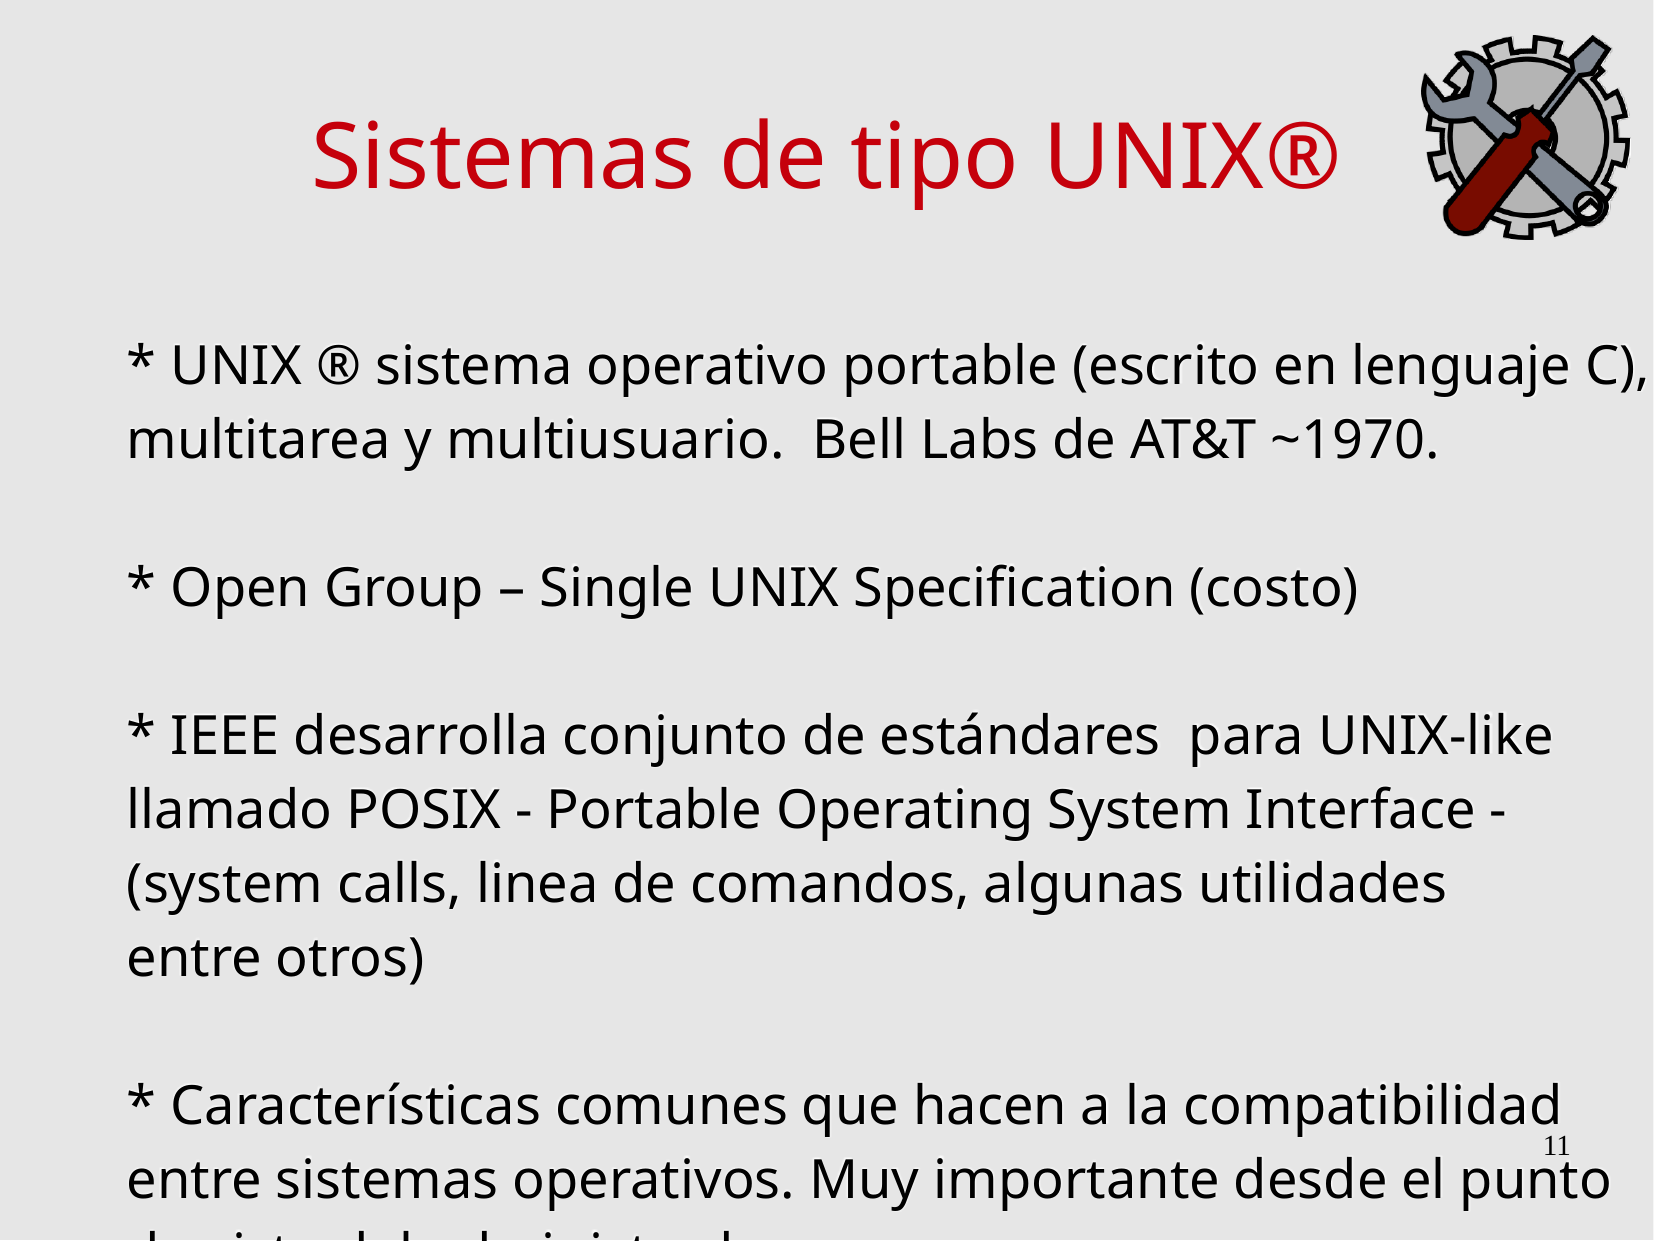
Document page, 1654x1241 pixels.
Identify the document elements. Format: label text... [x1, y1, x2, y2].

title Sistemas de tipo UNIX® [82, 49, 1571, 257]
picture [1421, 35, 1630, 240]
text_box * UNIX ® sistema operativo portable (escrito en lenguaje C), multitarea y multiusuario. Bell Labs de AT&T ~1970. * Open Group – Single UNIX Specification (costo) * IEEE desarrolla conjunto de estándares para UNIX-like llamado POSIX - Portable Operating System Interface - (system calls, linea de comandos, algunas utilidades entre otros) * Características comunes que hacen a la compatibilidad entre sistemas operativos. Muy importante desde el punto de vista del administrador. [112, 318, 1572, 1241]
